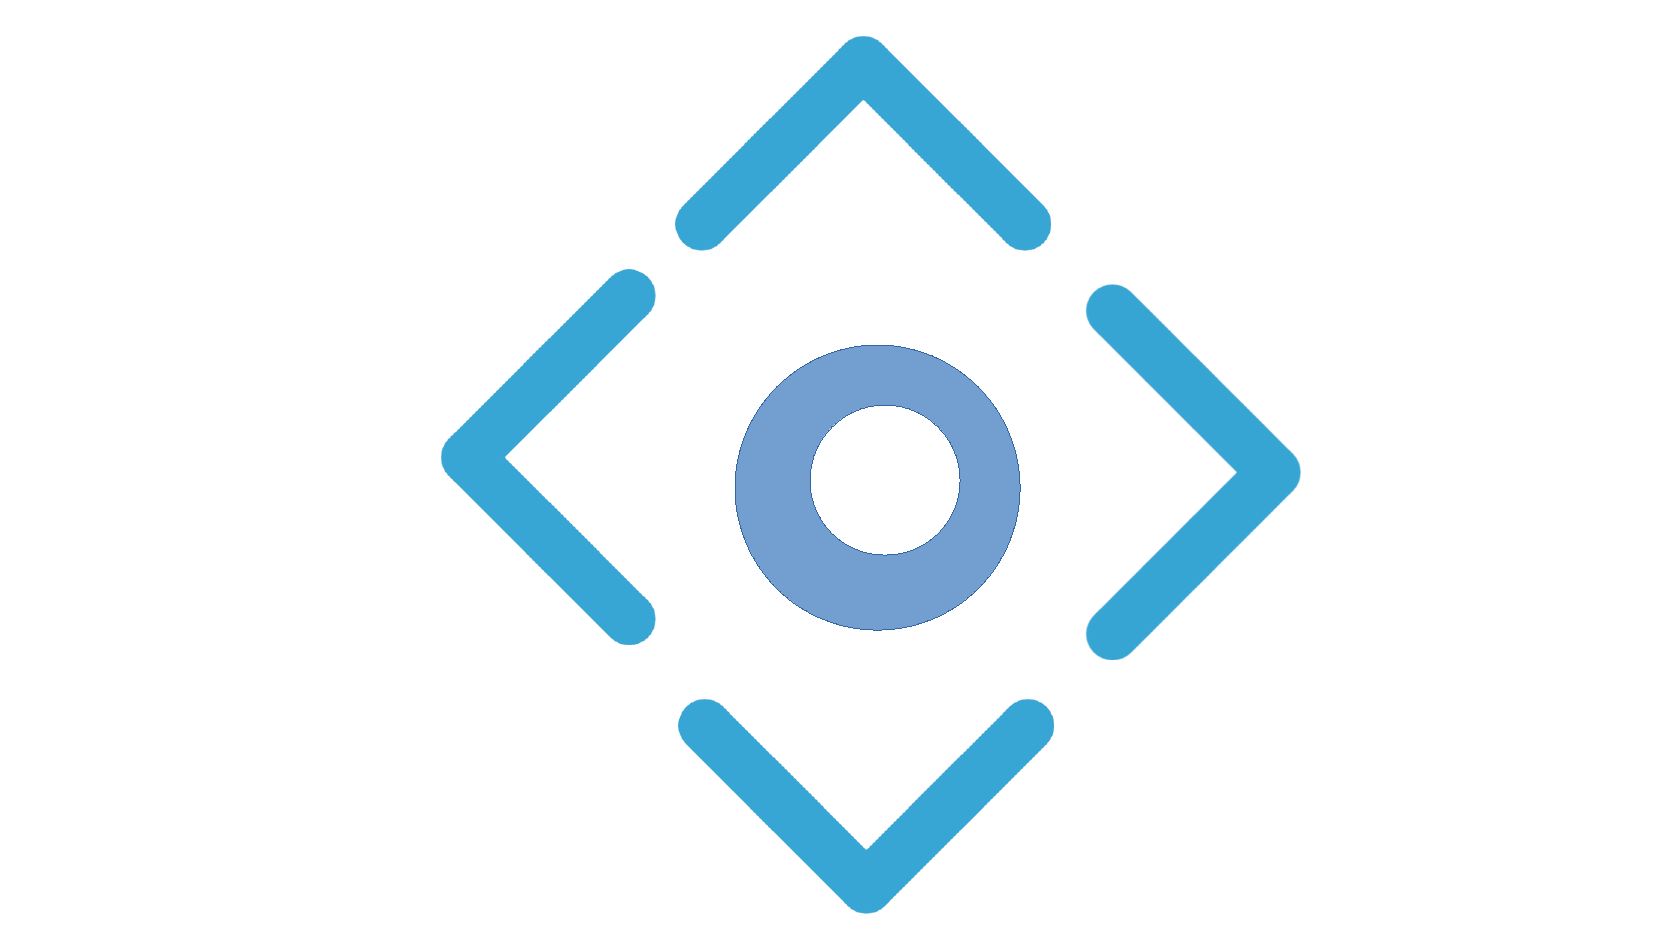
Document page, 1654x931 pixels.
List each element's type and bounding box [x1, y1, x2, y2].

text_box [735, 345, 1021, 631]
picture [360, 0, 1381, 931]
